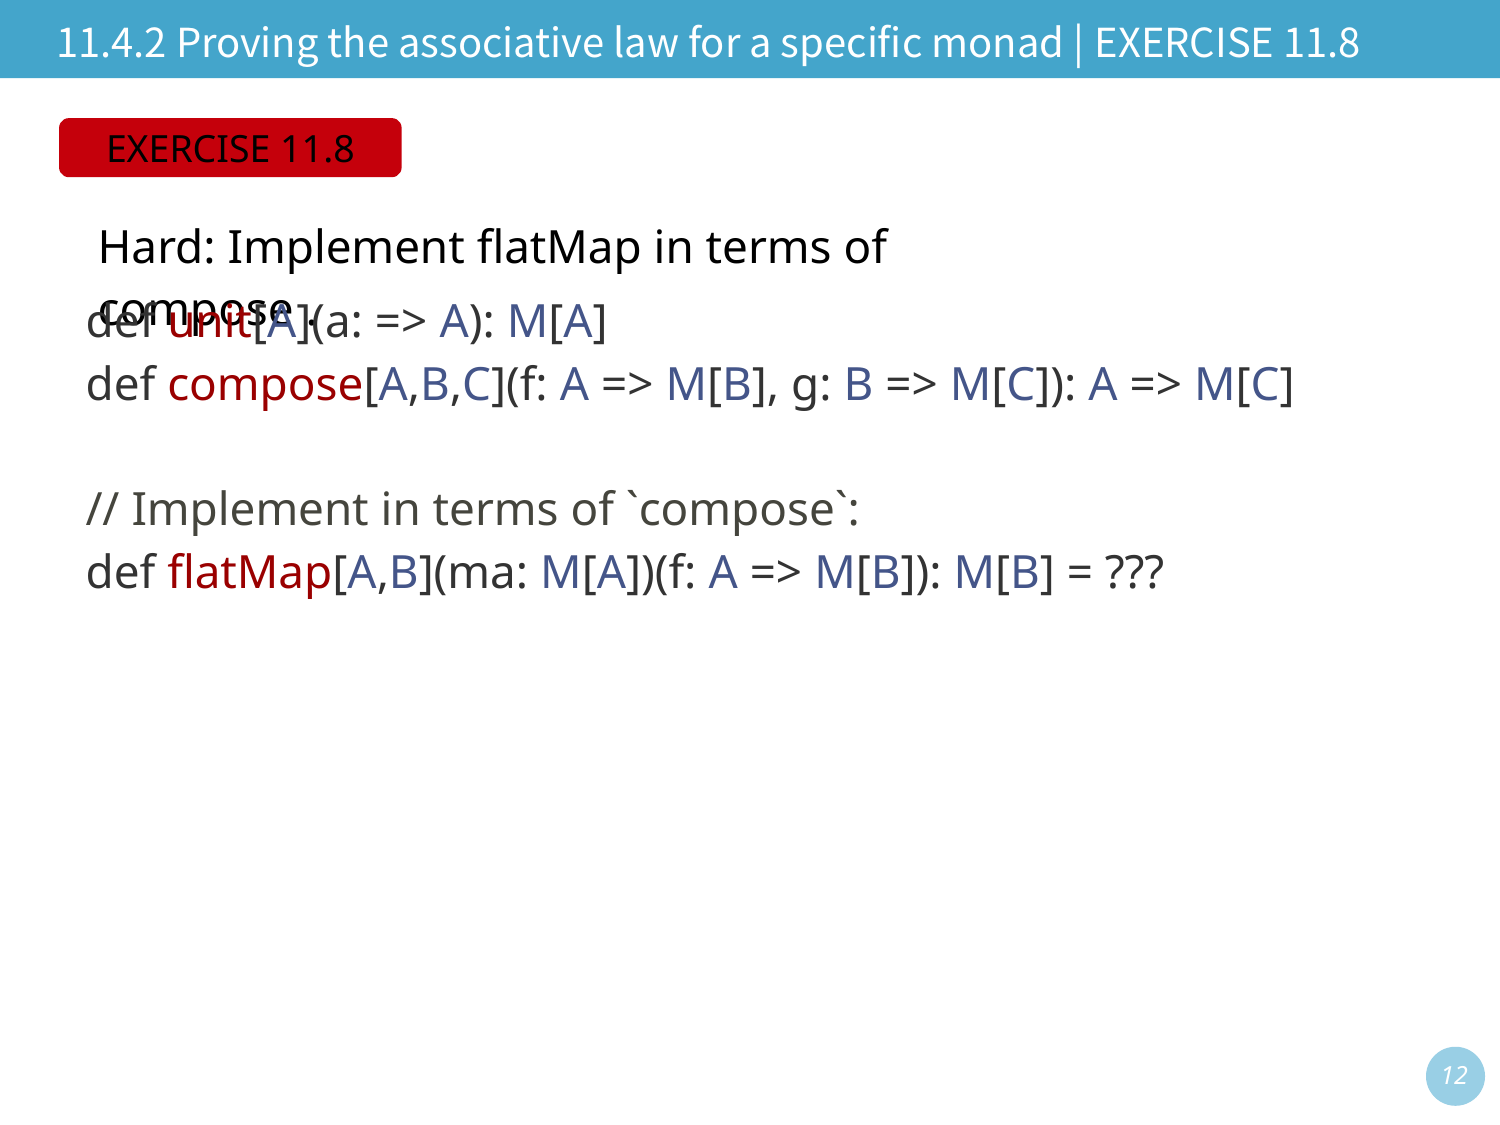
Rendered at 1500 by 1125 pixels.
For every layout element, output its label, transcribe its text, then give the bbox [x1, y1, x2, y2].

text_box Hard: Implement flatMap in terms of compose . [82, 206, 1087, 278]
text_box EXERCISE 11.8 [59, 118, 402, 178]
title 11.4.2 Proving the associative law for a specific monad | EXERCISE 11.8 [41, 7, 1392, 76]
text_box def unit[A](a: => A): M[A] def compose[A,B,C](f: A => M[B], g: B => M[C]): A => M[C] // Implement in terms of `compose`: def flatMap[A,B](ma: M[A])(f: A => M[B]): M[B] = ??? [70, 281, 1430, 538]
slide_number <number> [1424, 1046, 1484, 1107]
